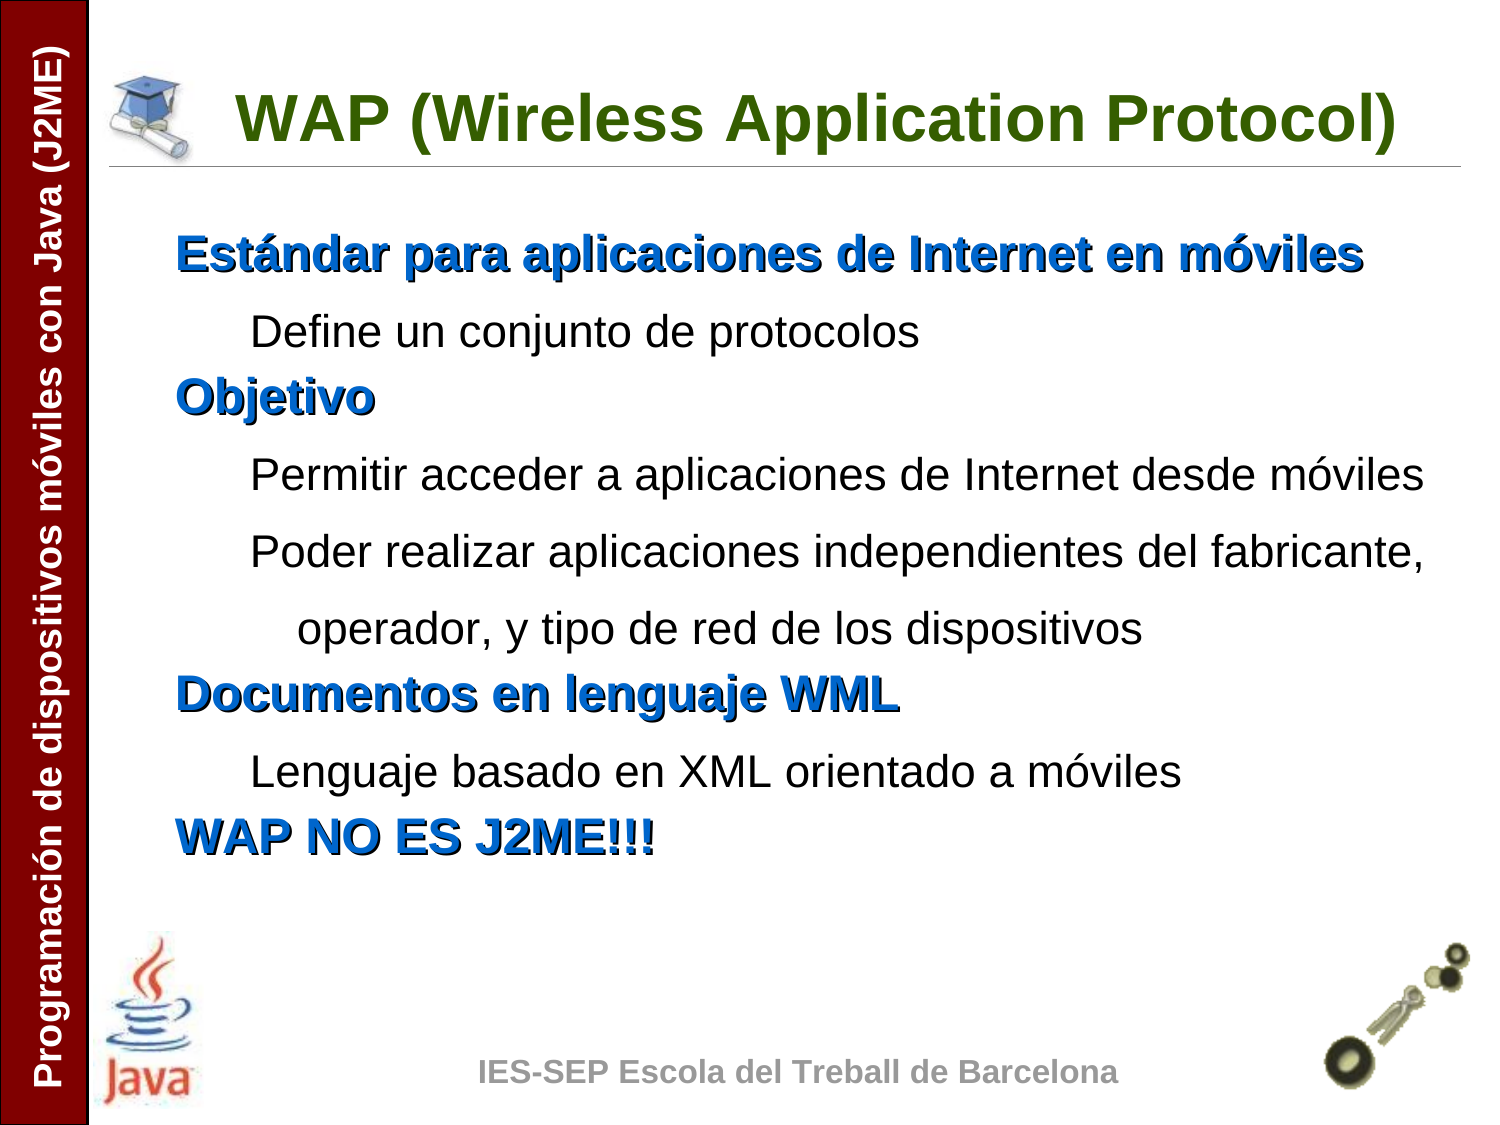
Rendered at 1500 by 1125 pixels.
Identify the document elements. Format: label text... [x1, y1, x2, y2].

picture [93, 931, 204, 1109]
title WAP (Wireless Application Protocol) [211, 75, 1424, 163]
picture [1322, 939, 1471, 1094]
picture [93, 61, 206, 174]
list Estándar para aplicaciones de Internet en móviles Define un conjunto de protocolos Objetivo Permitir acceder a aplicaciones de Internet desde móviles Poder realizar aplicaciones independientes del fabricante, operador, y tipo de red de los dispositivos Documentos en lenguaje WML Lenguaje basado en XML orientado a móviles WAP NO ES J2ME!!! [174, 224, 1451, 988]
